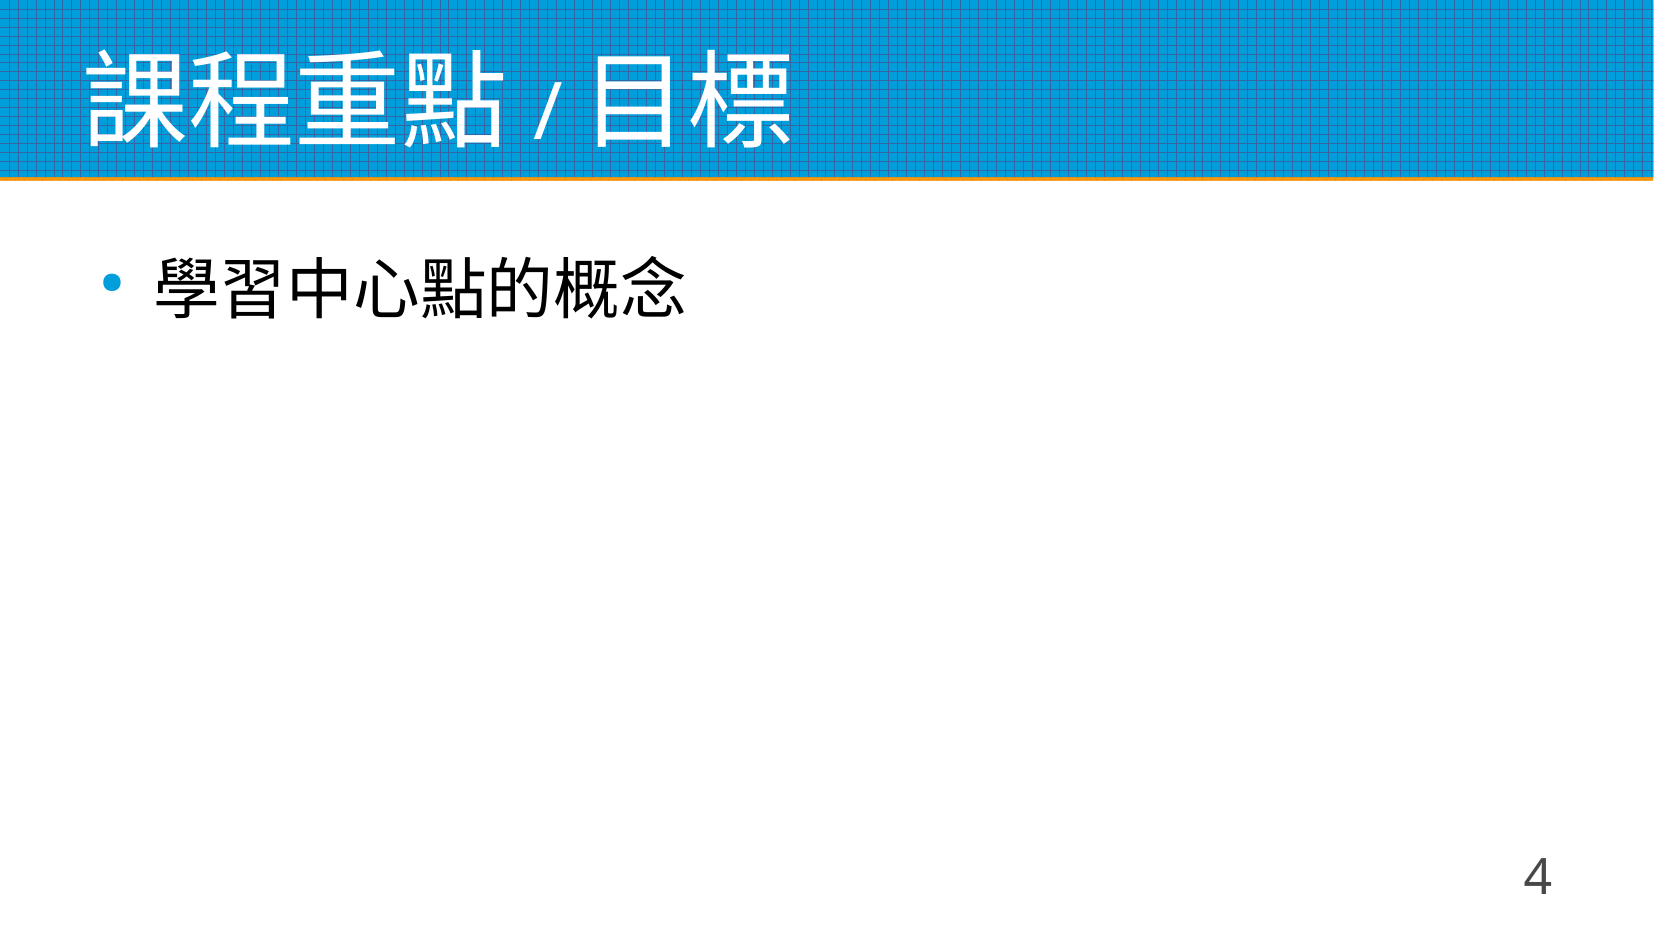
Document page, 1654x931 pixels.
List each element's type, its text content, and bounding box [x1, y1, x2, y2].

title 課程重點/目標 [82, 14, 1571, 171]
list 學習中心點的概念 [82, 236, 1563, 811]
